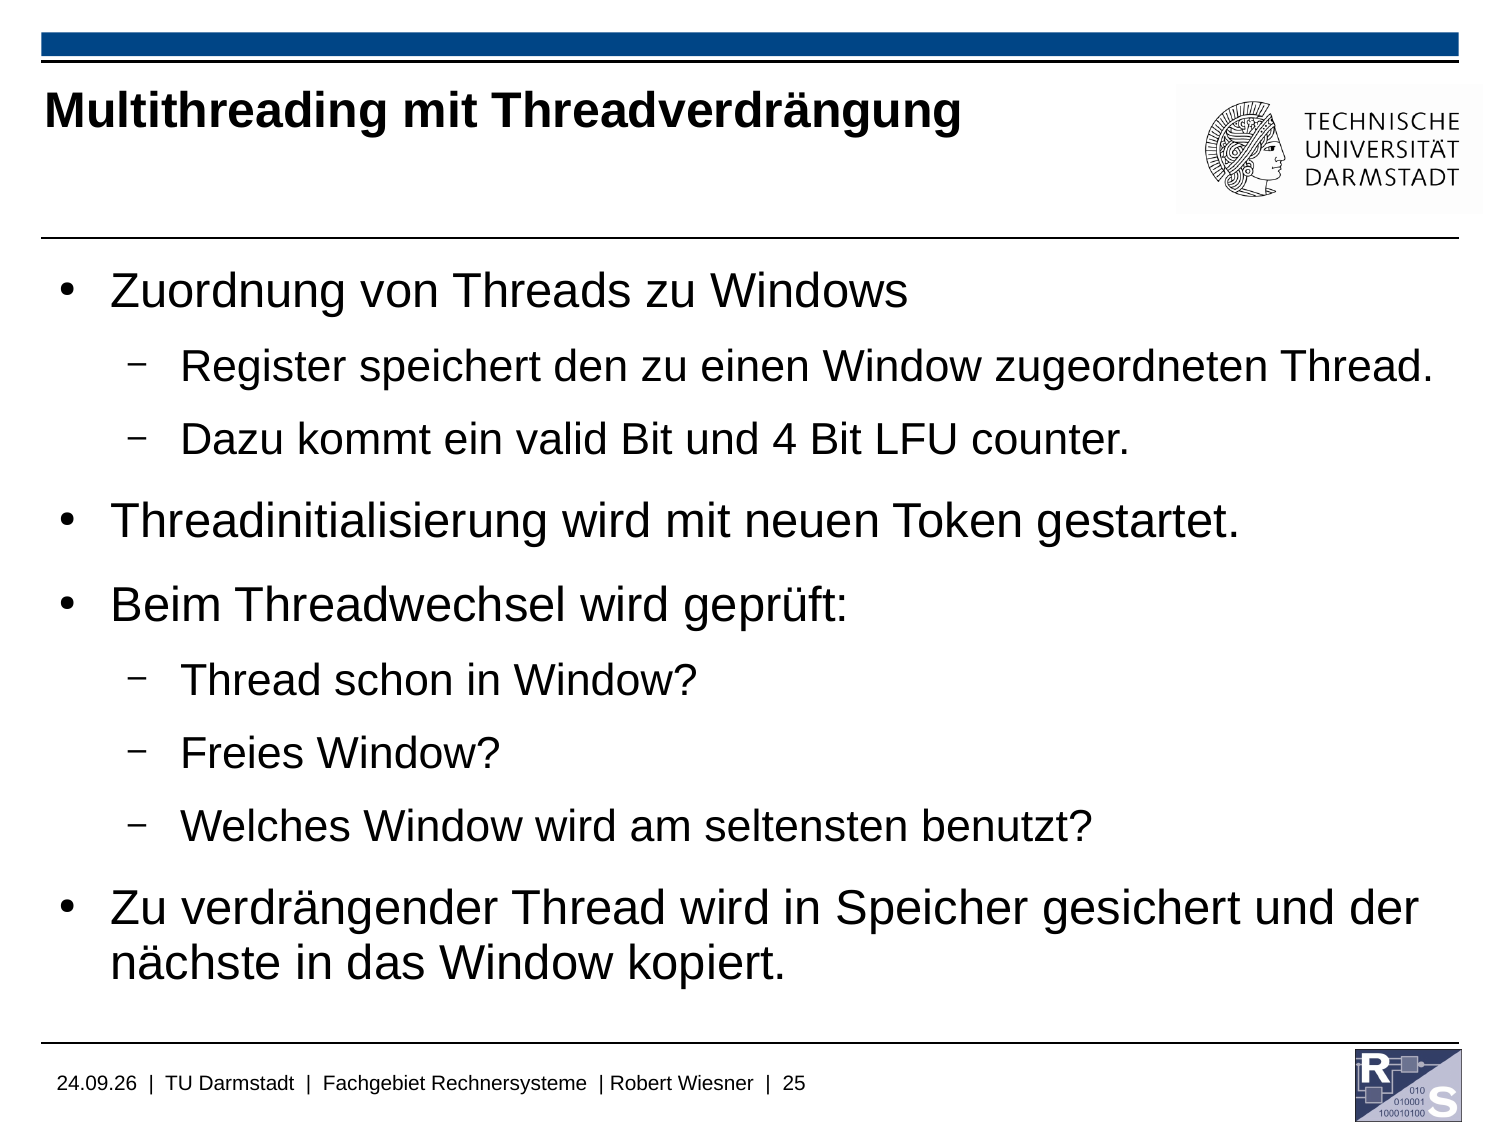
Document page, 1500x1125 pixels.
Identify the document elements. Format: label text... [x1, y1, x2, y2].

picture [1355, 1049, 1462, 1122]
list Zuordnung von Threads zu Windows Register speichert den zu einen Window zugeordneten Thread. Dazu kommt ein valid Bit und 4 Bit LFU counter. Threadinitialisierung wird mit neuen Token gestartet. Beim Threadwechsel wird geprüft: Thread schon in Window? Freies Window? Welches Window wird am seltensten benutzt? Zu verdrängender Thread wird in Speicher gesichert und der nächste in das Window kopiert. [41, 263, 1455, 1032]
title Multithreading mit Threadverdrängung [44, 35, 1134, 186]
